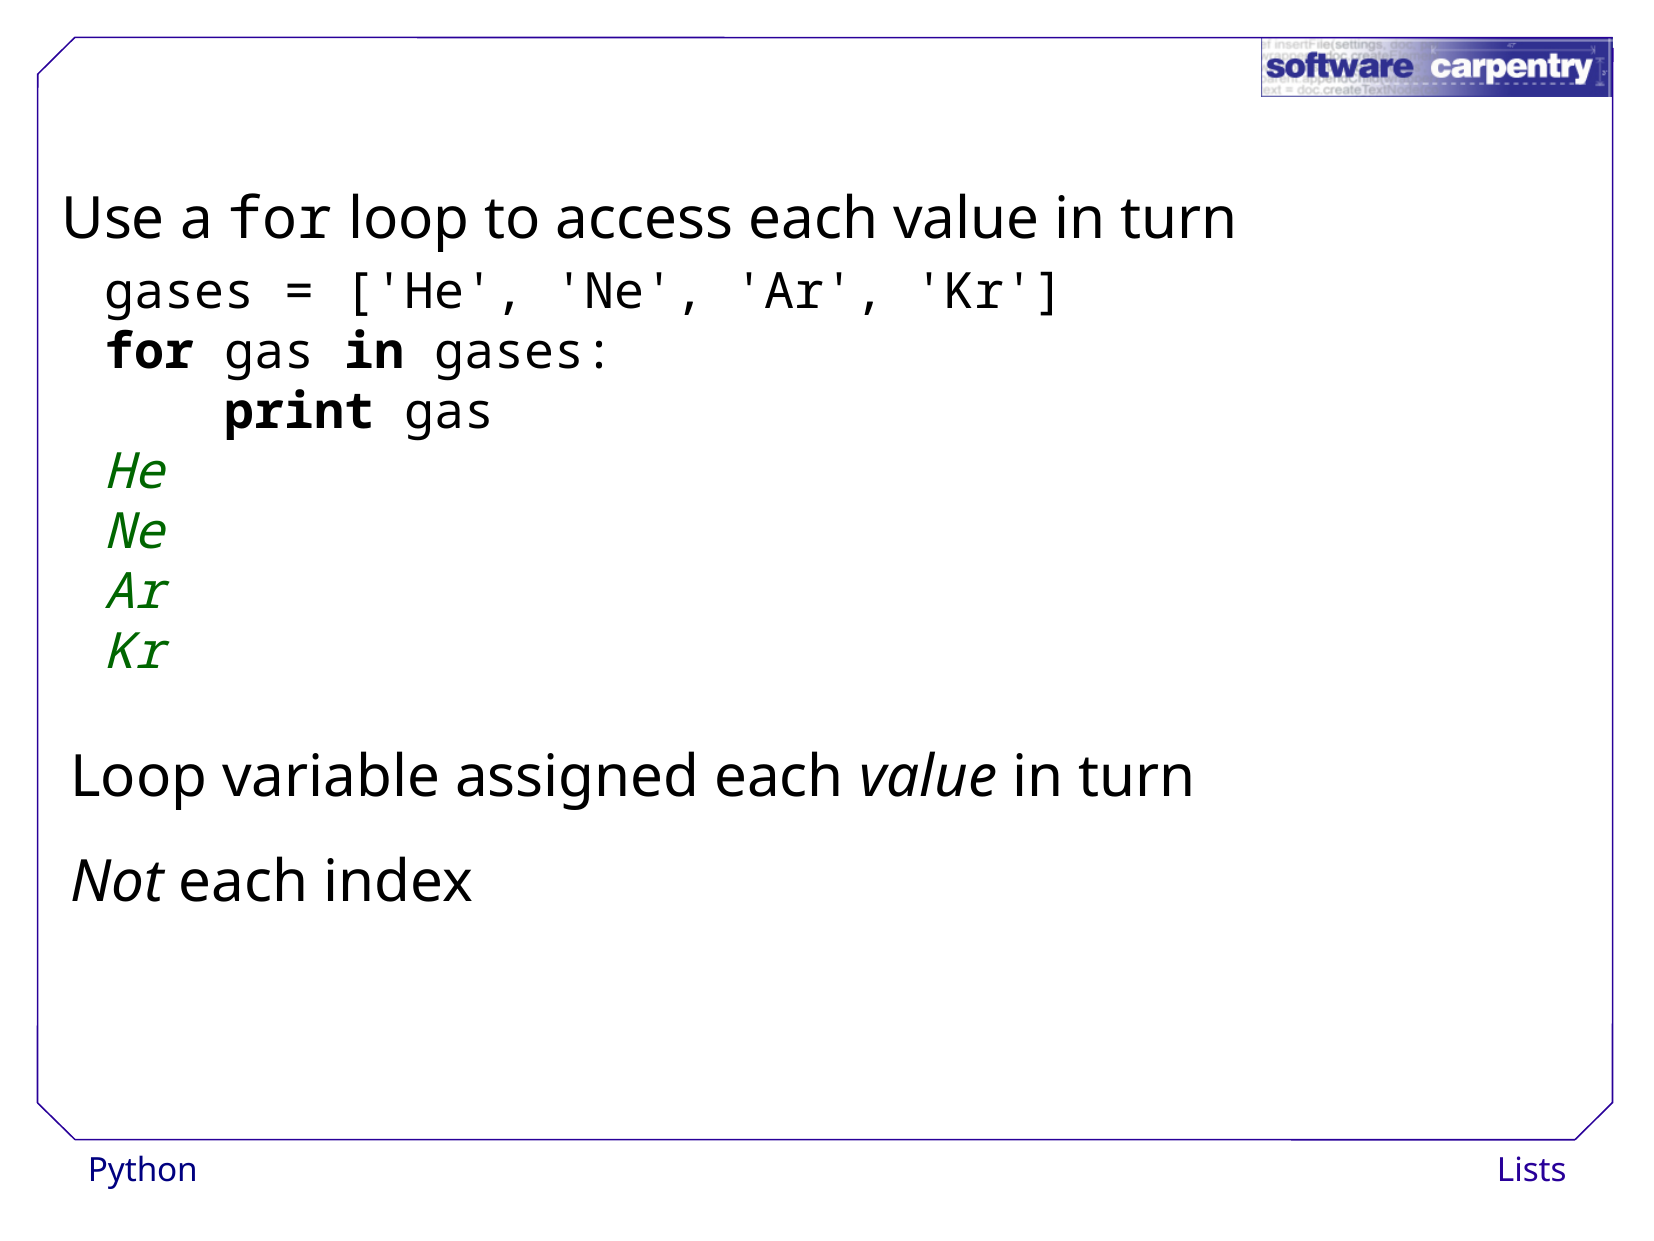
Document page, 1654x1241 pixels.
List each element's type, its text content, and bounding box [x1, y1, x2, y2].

text_box gases = ['He', 'Ne', 'Ar', 'Kr'] for gas in gases: print gas He Ne Ar Kr [89, 251, 1512, 687]
picture [1261, 39, 1613, 97]
text_box Use a for loop to access each value in turn [46, 138, 1404, 259]
text_box Loop variable assigned each value in turn Not each index [55, 695, 1361, 921]
